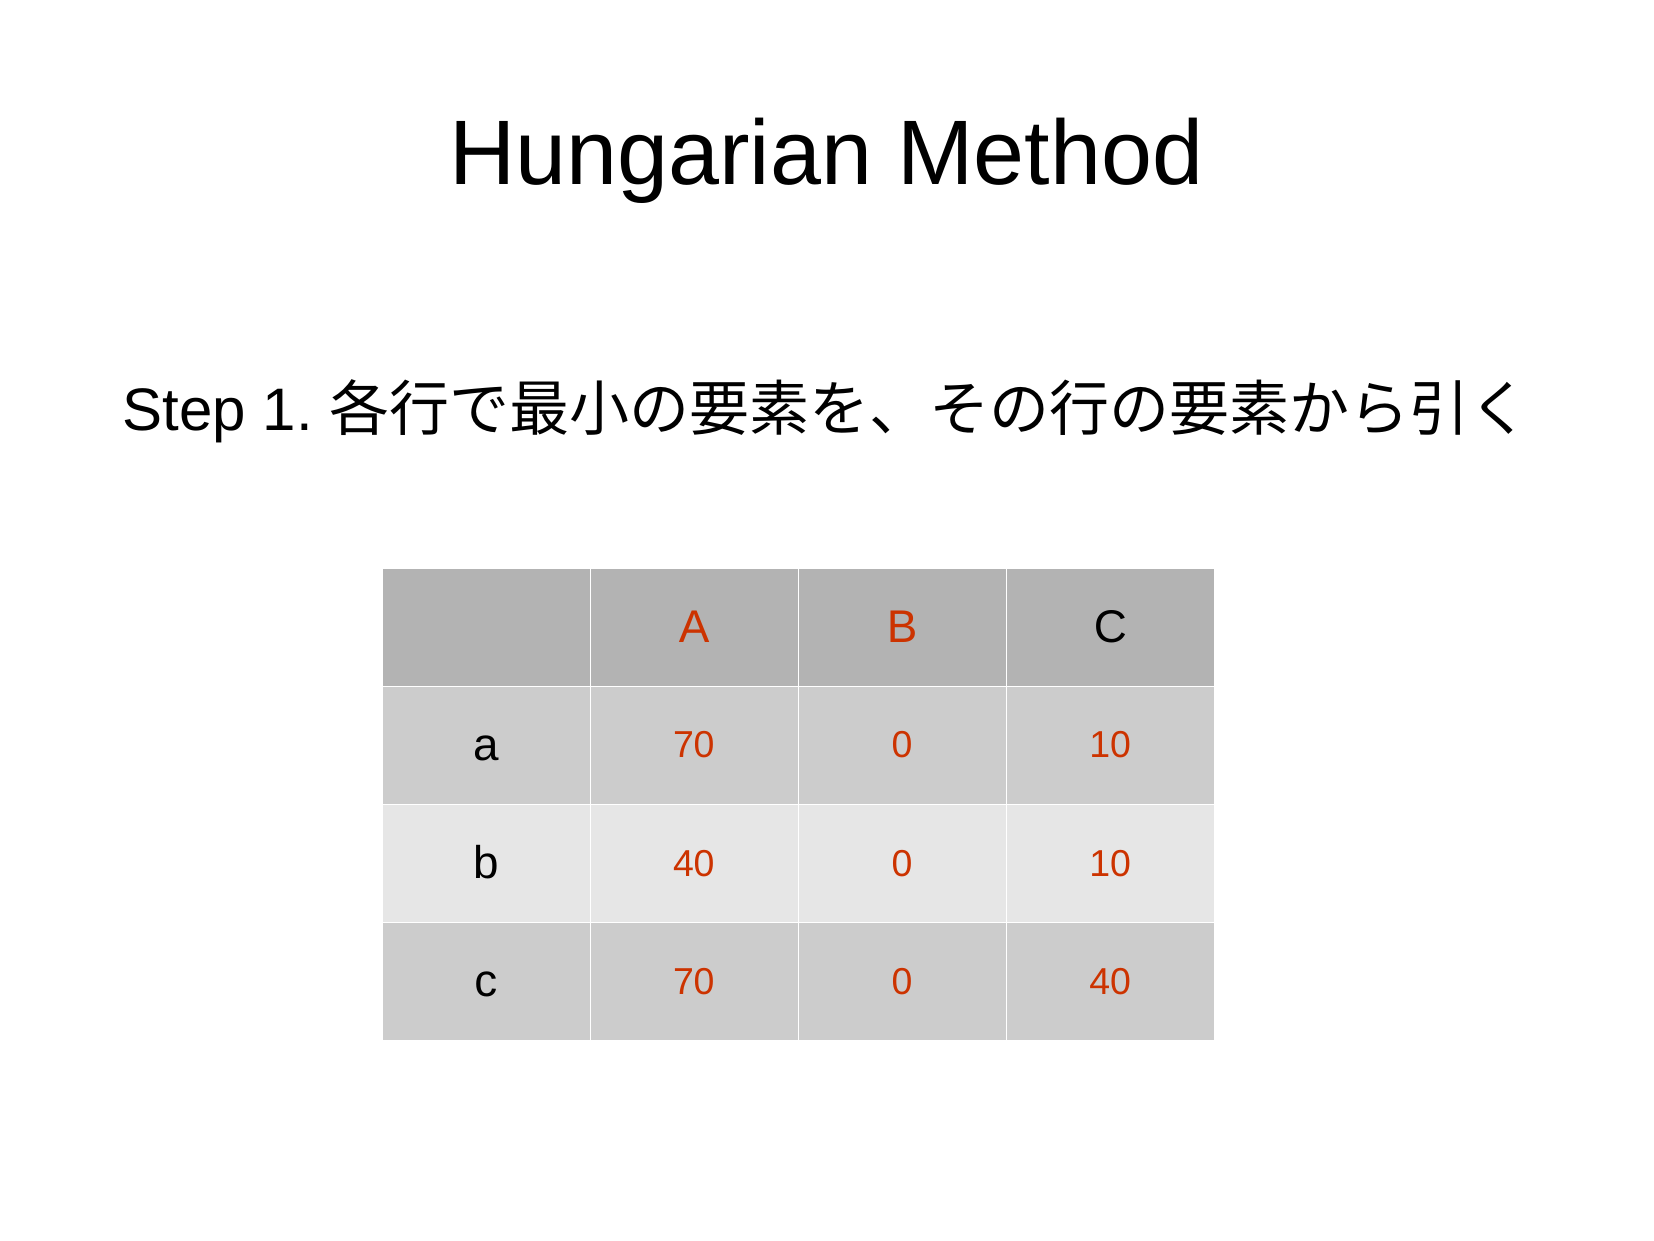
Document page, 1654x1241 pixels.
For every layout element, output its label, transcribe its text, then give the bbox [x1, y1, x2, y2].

table_cell 10 [1007, 805, 1214, 922]
table_cell 70 [591, 923, 798, 1040]
list Step 1. 各行で最小の要素を、その行の要素から引く [59, 361, 1607, 449]
table_cell c [383, 923, 590, 1040]
table_cell a [383, 687, 590, 804]
table_cell 40 [1007, 923, 1214, 1040]
table_cell 40 [591, 805, 798, 922]
table_header [383, 569, 590, 686]
table_header A [591, 569, 798, 686]
table_cell b [383, 805, 590, 922]
table_cell 0 [799, 923, 1006, 1040]
table_cell 10 [1007, 687, 1214, 804]
table_cell 0 [799, 687, 1006, 804]
table_header B [799, 569, 1006, 686]
table_cell 70 [591, 687, 798, 804]
table_cell 0 [799, 805, 1006, 922]
title Hungarian Method [82, 49, 1571, 257]
table_header C [1007, 569, 1214, 686]
